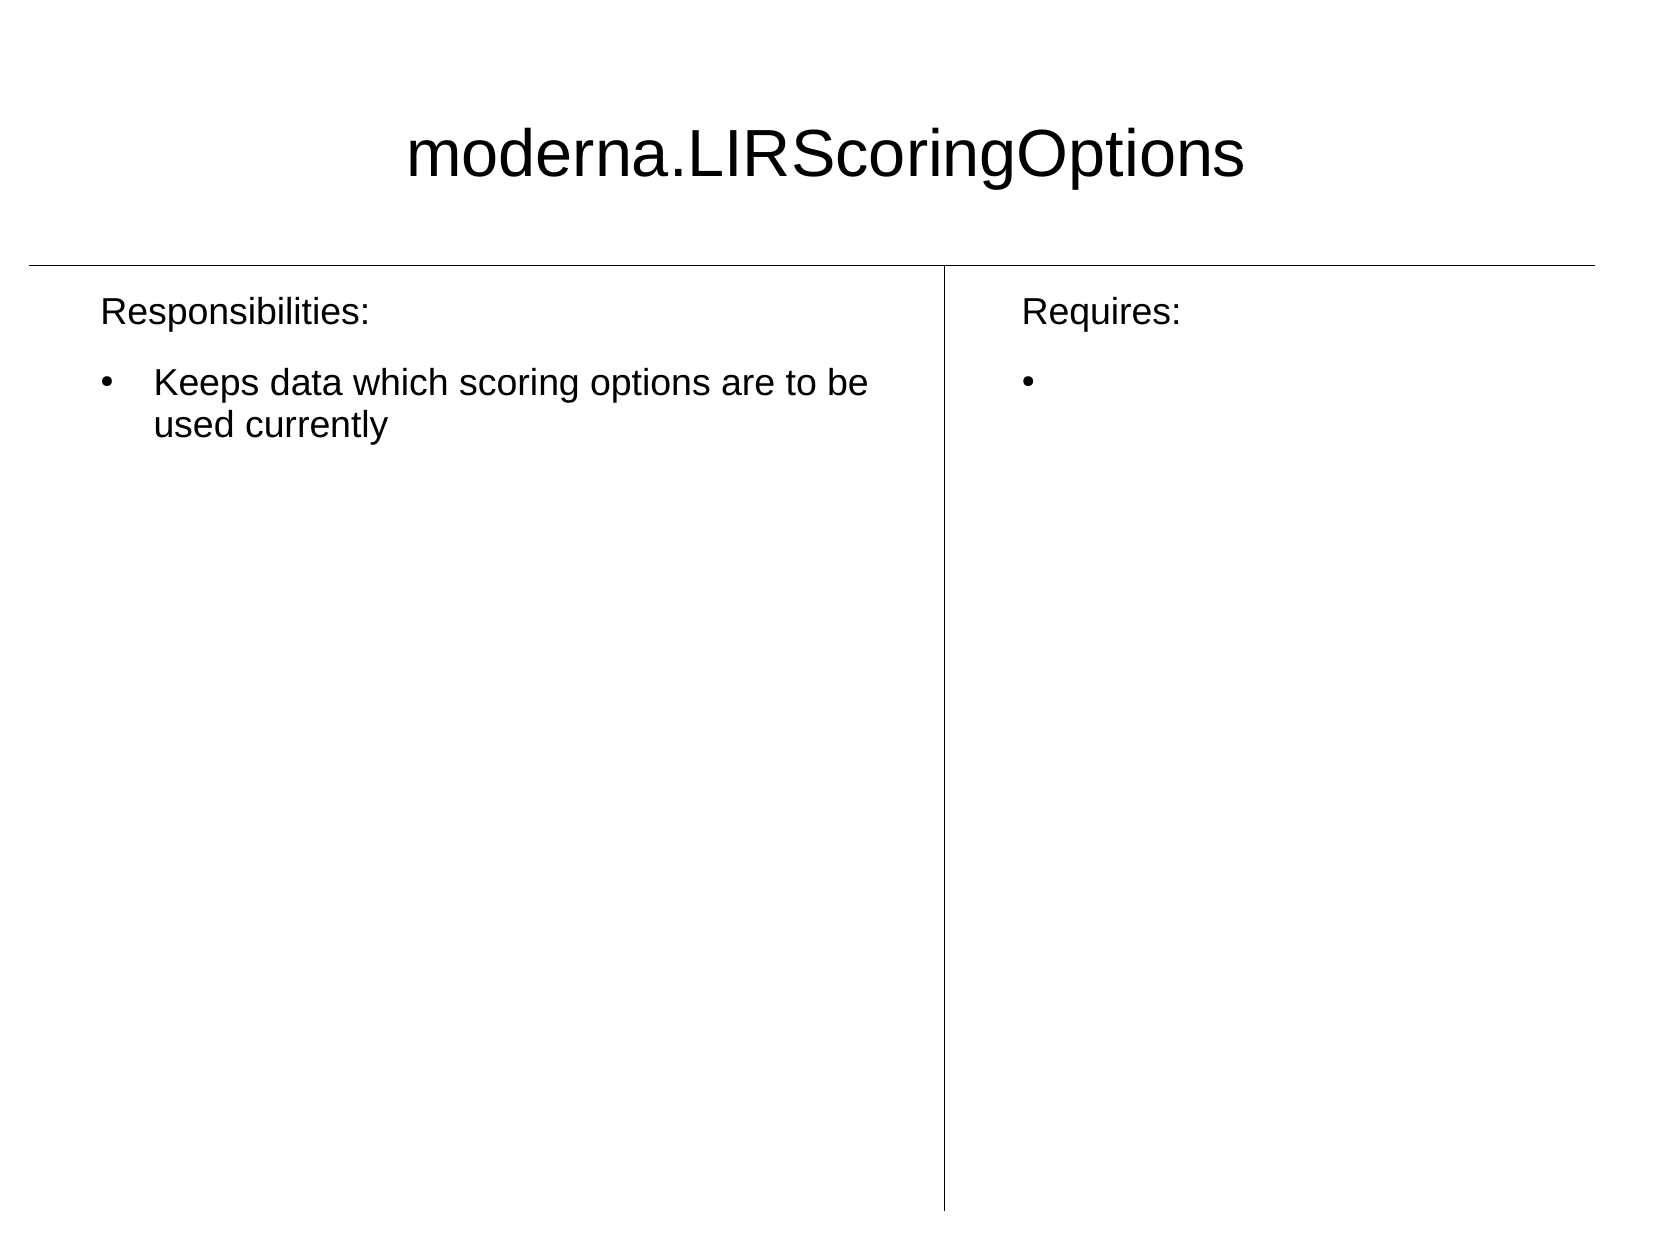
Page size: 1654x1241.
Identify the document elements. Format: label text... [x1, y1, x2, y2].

list Responsibilities: Keeps data which scoring options are to be used currently [82, 290, 886, 1094]
title moderna.LIRScoringOptions [82, 49, 1571, 257]
list Requires: [1003, 290, 1572, 1094]
